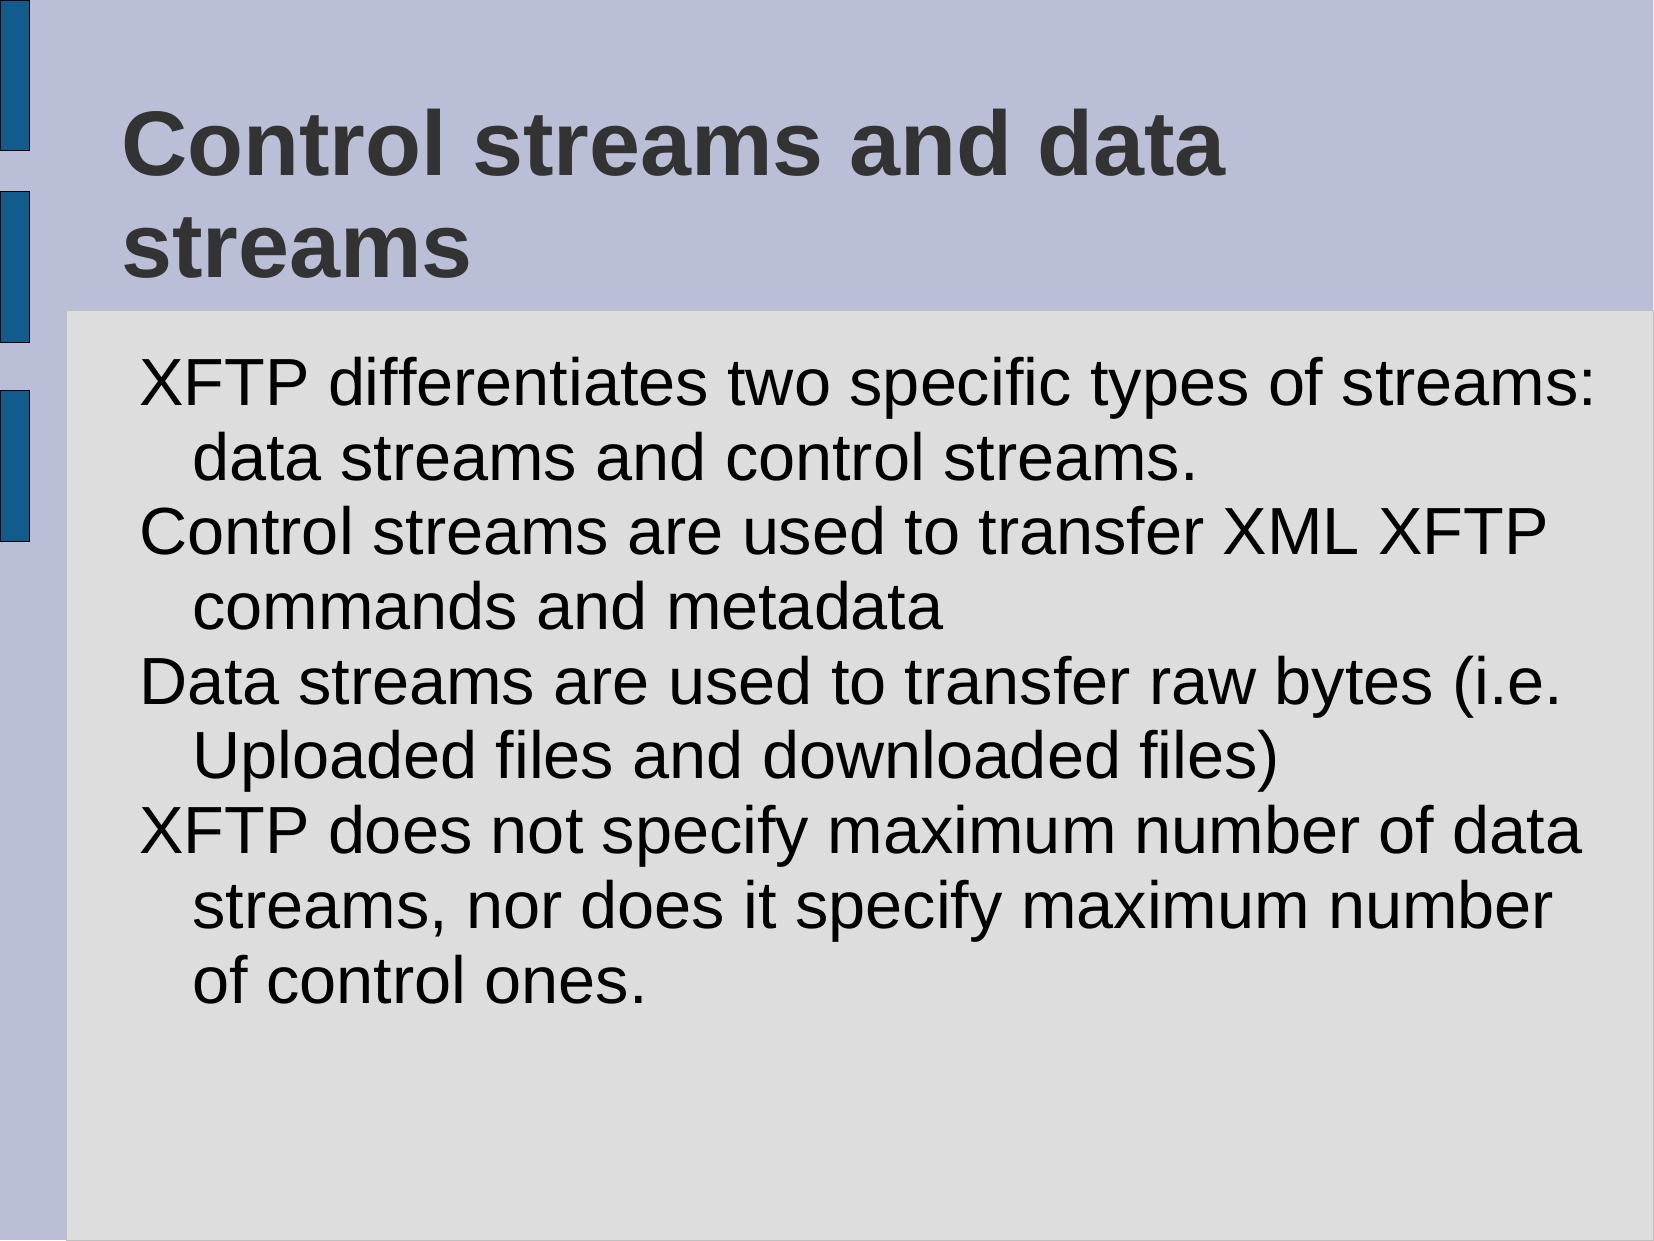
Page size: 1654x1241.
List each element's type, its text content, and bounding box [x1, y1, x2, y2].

list XFTP differentiates two specific types of streams: data streams and control streams. Control streams are used to transfer XML XFTP commands and metadata Data streams are used to transfer raw bytes (i.e. Uploaded files and downloaded files) XFTP does not specify maximum number of data streams, nor does it specify maximum number of control ones. [121, 344, 1613, 1127]
title Control streams and data streams [121, 91, 1534, 299]
